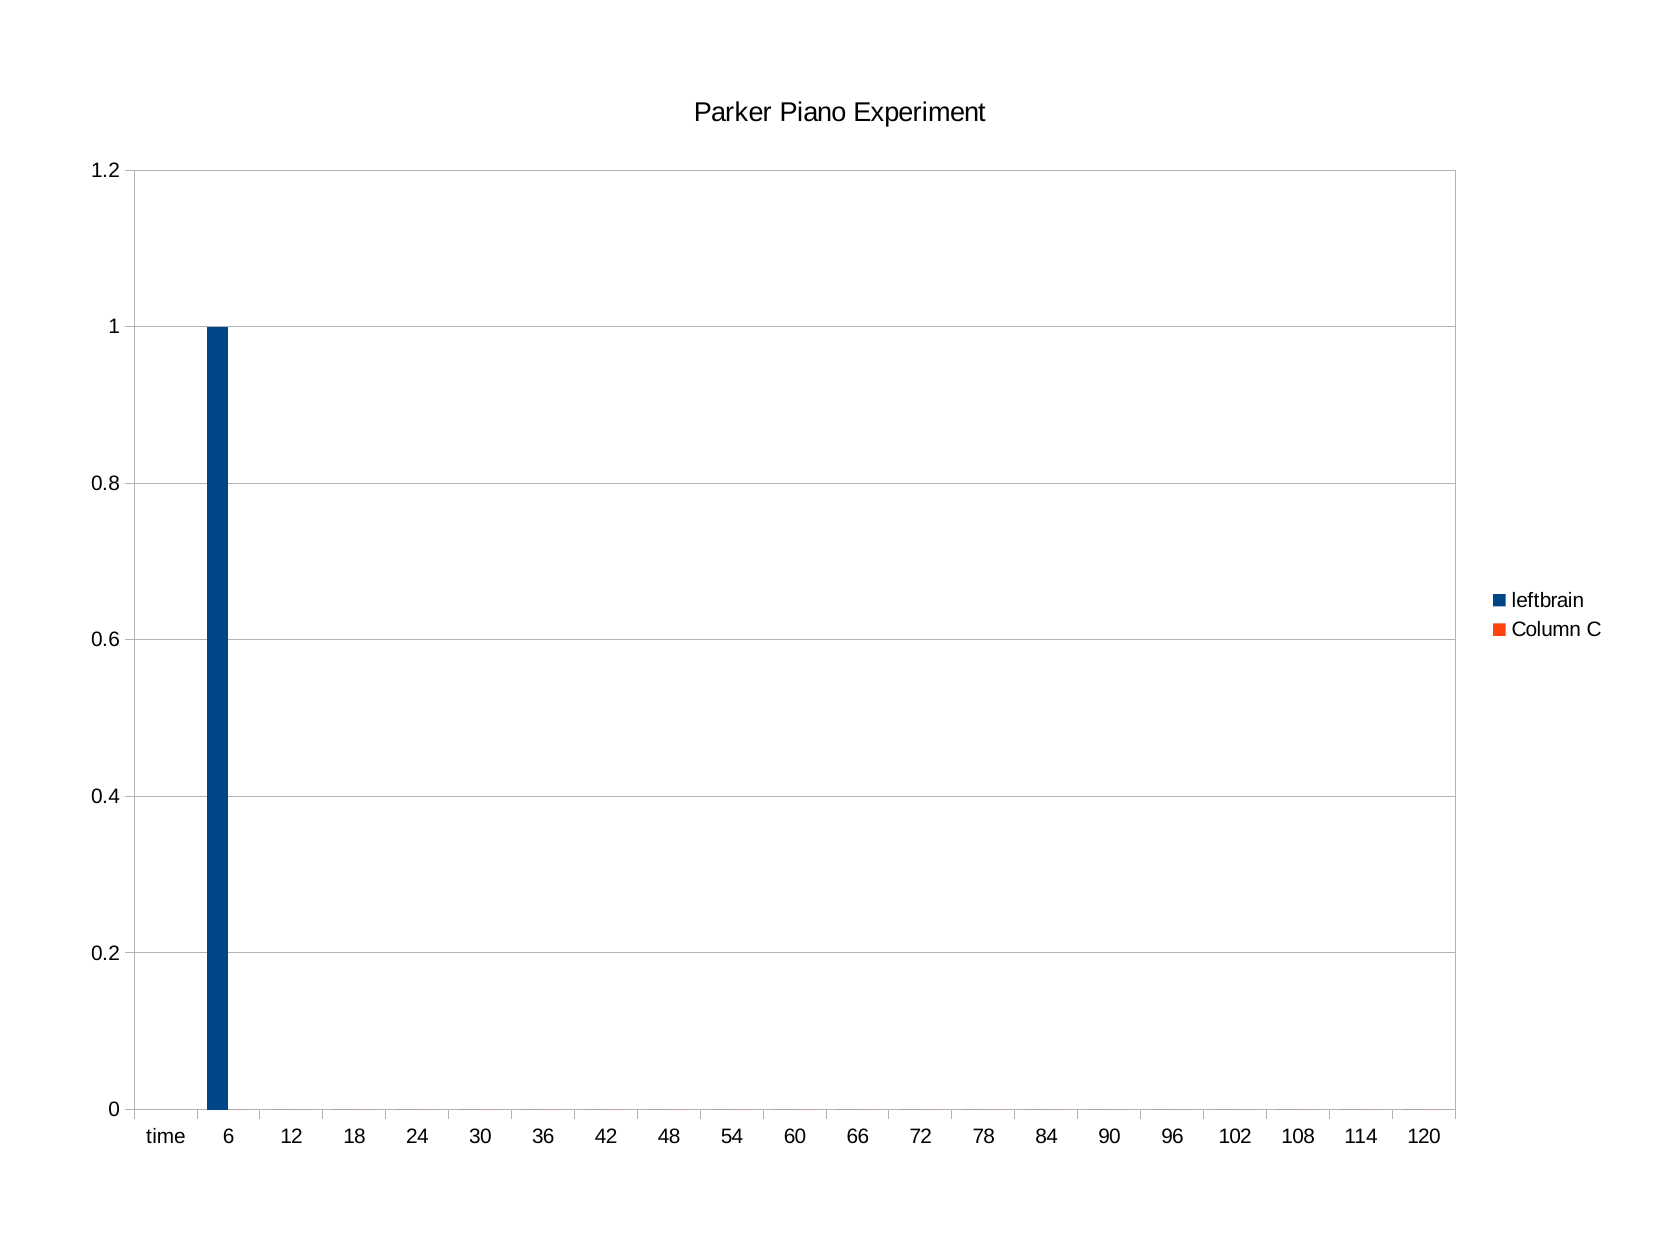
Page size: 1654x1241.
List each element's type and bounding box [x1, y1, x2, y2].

chart [60, 60, 1621, 1171]
